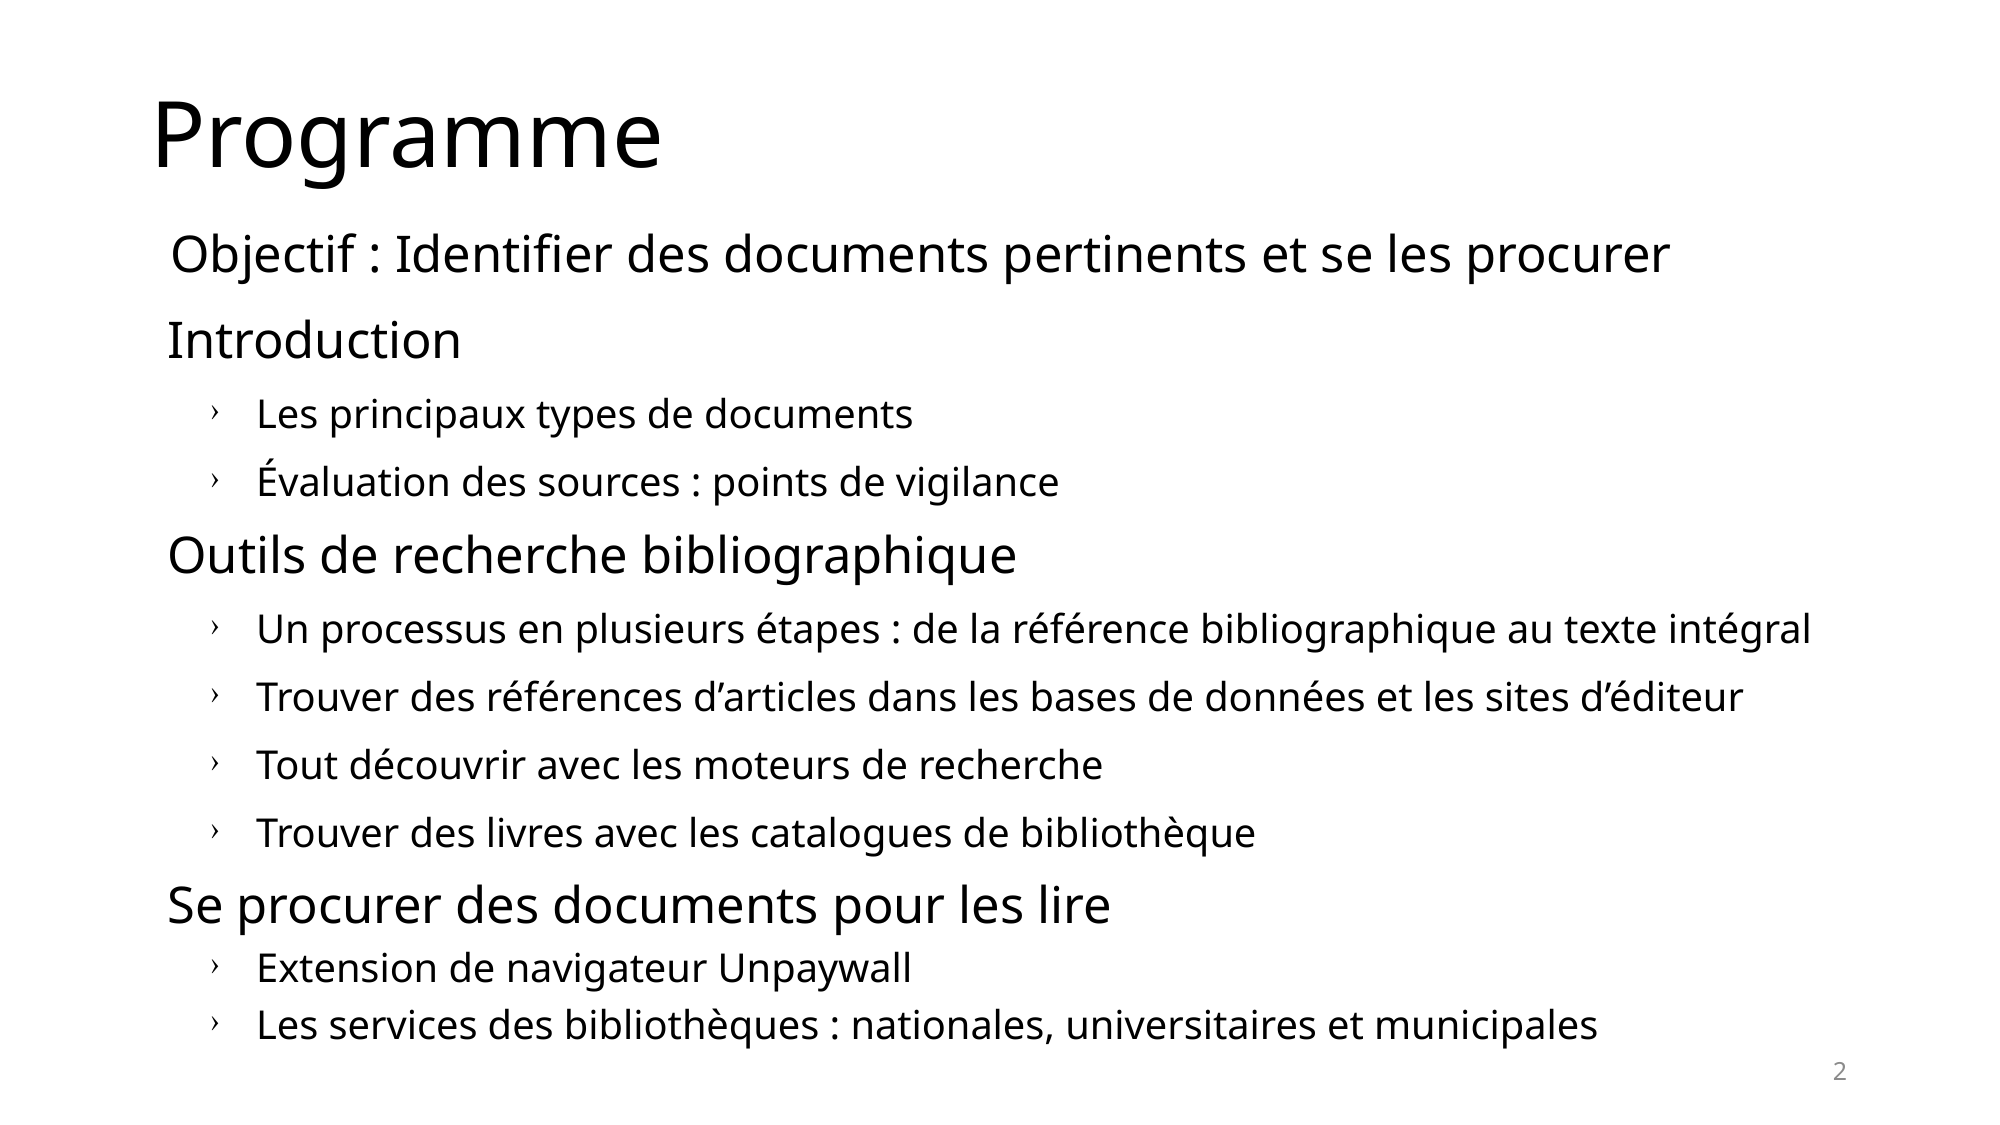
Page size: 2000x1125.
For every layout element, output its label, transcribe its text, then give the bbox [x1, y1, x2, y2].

title Programme [135, 29, 1860, 247]
list Objectif : Identifier des documents pertinents et se les procurer Introduction Les principaux types de documents Évaluation des sources : points de vigilance Outils de recherche bibliographique Un processus en plusieurs étapes : de la référence bibliographique au texte intégral Trouver des références d’articles dans les bases de données et les sites d’éditeur Tout découvrir avec les moteurs de recherche Trouver des livres avec les catalogues de bibliothèque Se procurer des documents pour les lire Extension de navigateur Unpaywall Les services des bibliothèques : nationales, universitaires et municipales [117, 214, 1843, 1093]
